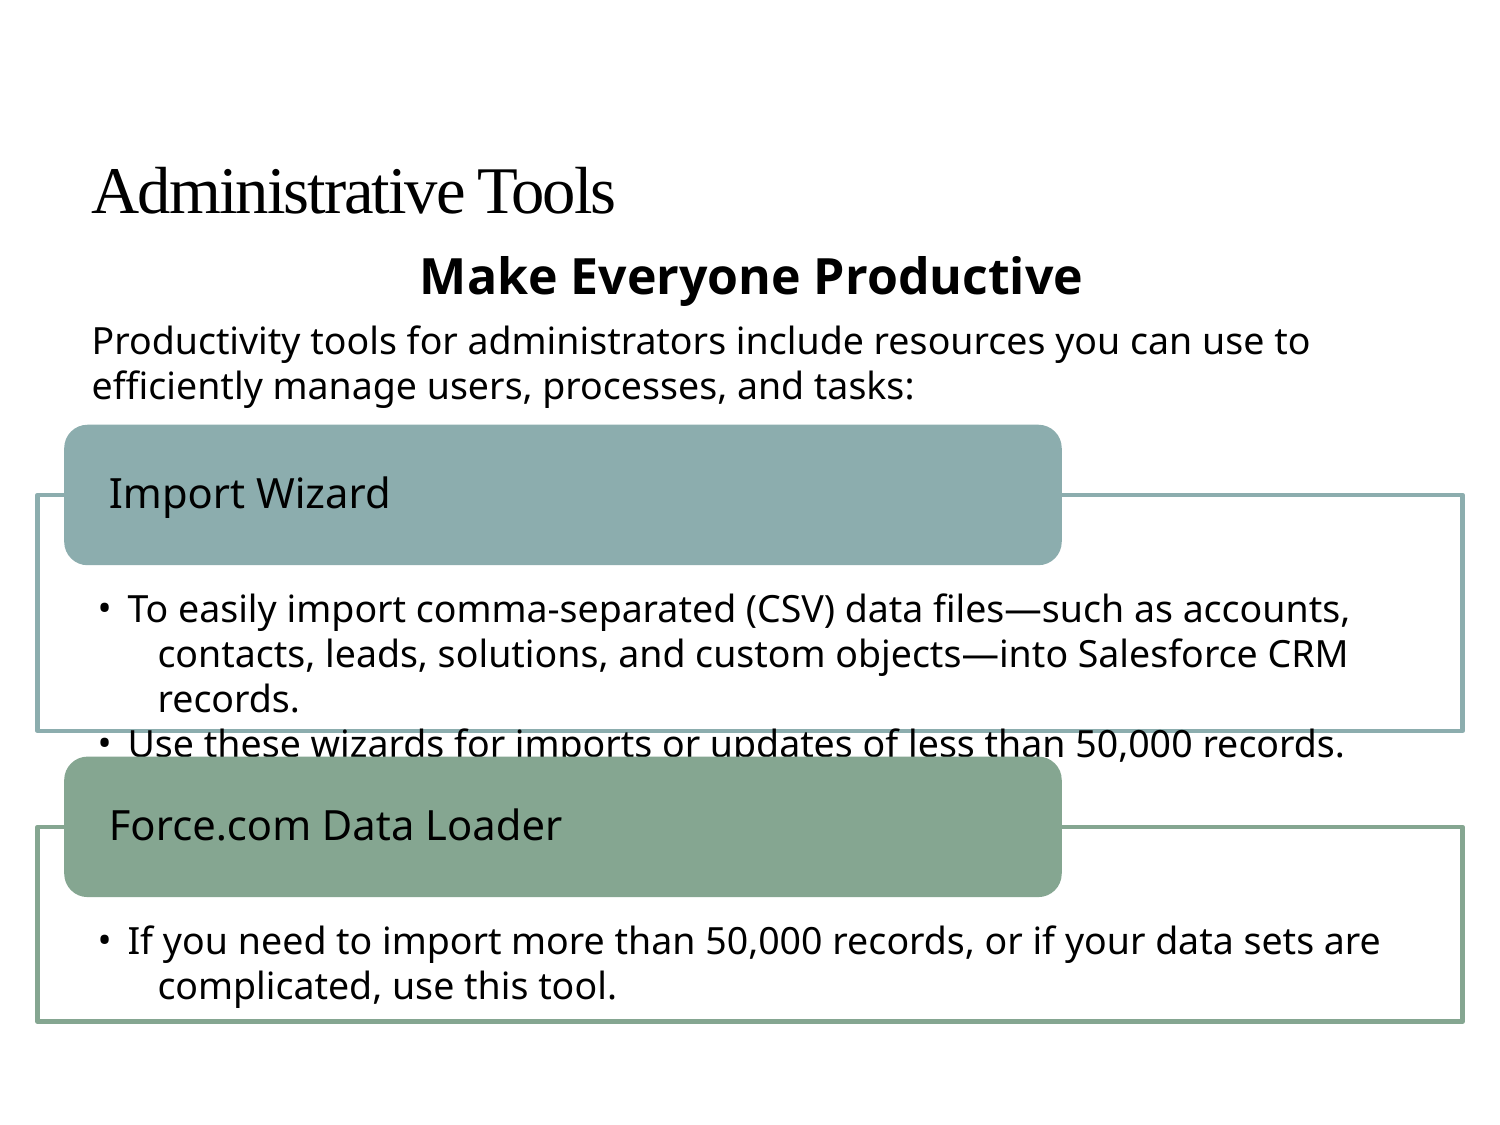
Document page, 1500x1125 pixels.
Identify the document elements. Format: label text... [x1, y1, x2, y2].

text_box Productivity tools for administrators include resources you can use to efficiently manage users, processes, and tasks: [77, 309, 1427, 414]
text_box If you need to import more than 50,000 records, or if your data sets are complicated, use this tool. [37, 826, 1463, 1022]
text_box Force.com Data Loader [64, 756, 1062, 898]
text_box Import Wizard [64, 424, 1062, 566]
title Administrative Tools [76, 137, 1427, 238]
text_box To easily import comma-separated (CSV) data files—such as accounts, contacts, leads, solutions, and custom objects—into Salesforce CRM records. Use these wizards for imports or updates of less than 50,000 records. [37, 494, 1463, 731]
text_box Make Everyone Productive [77, 237, 1427, 309]
